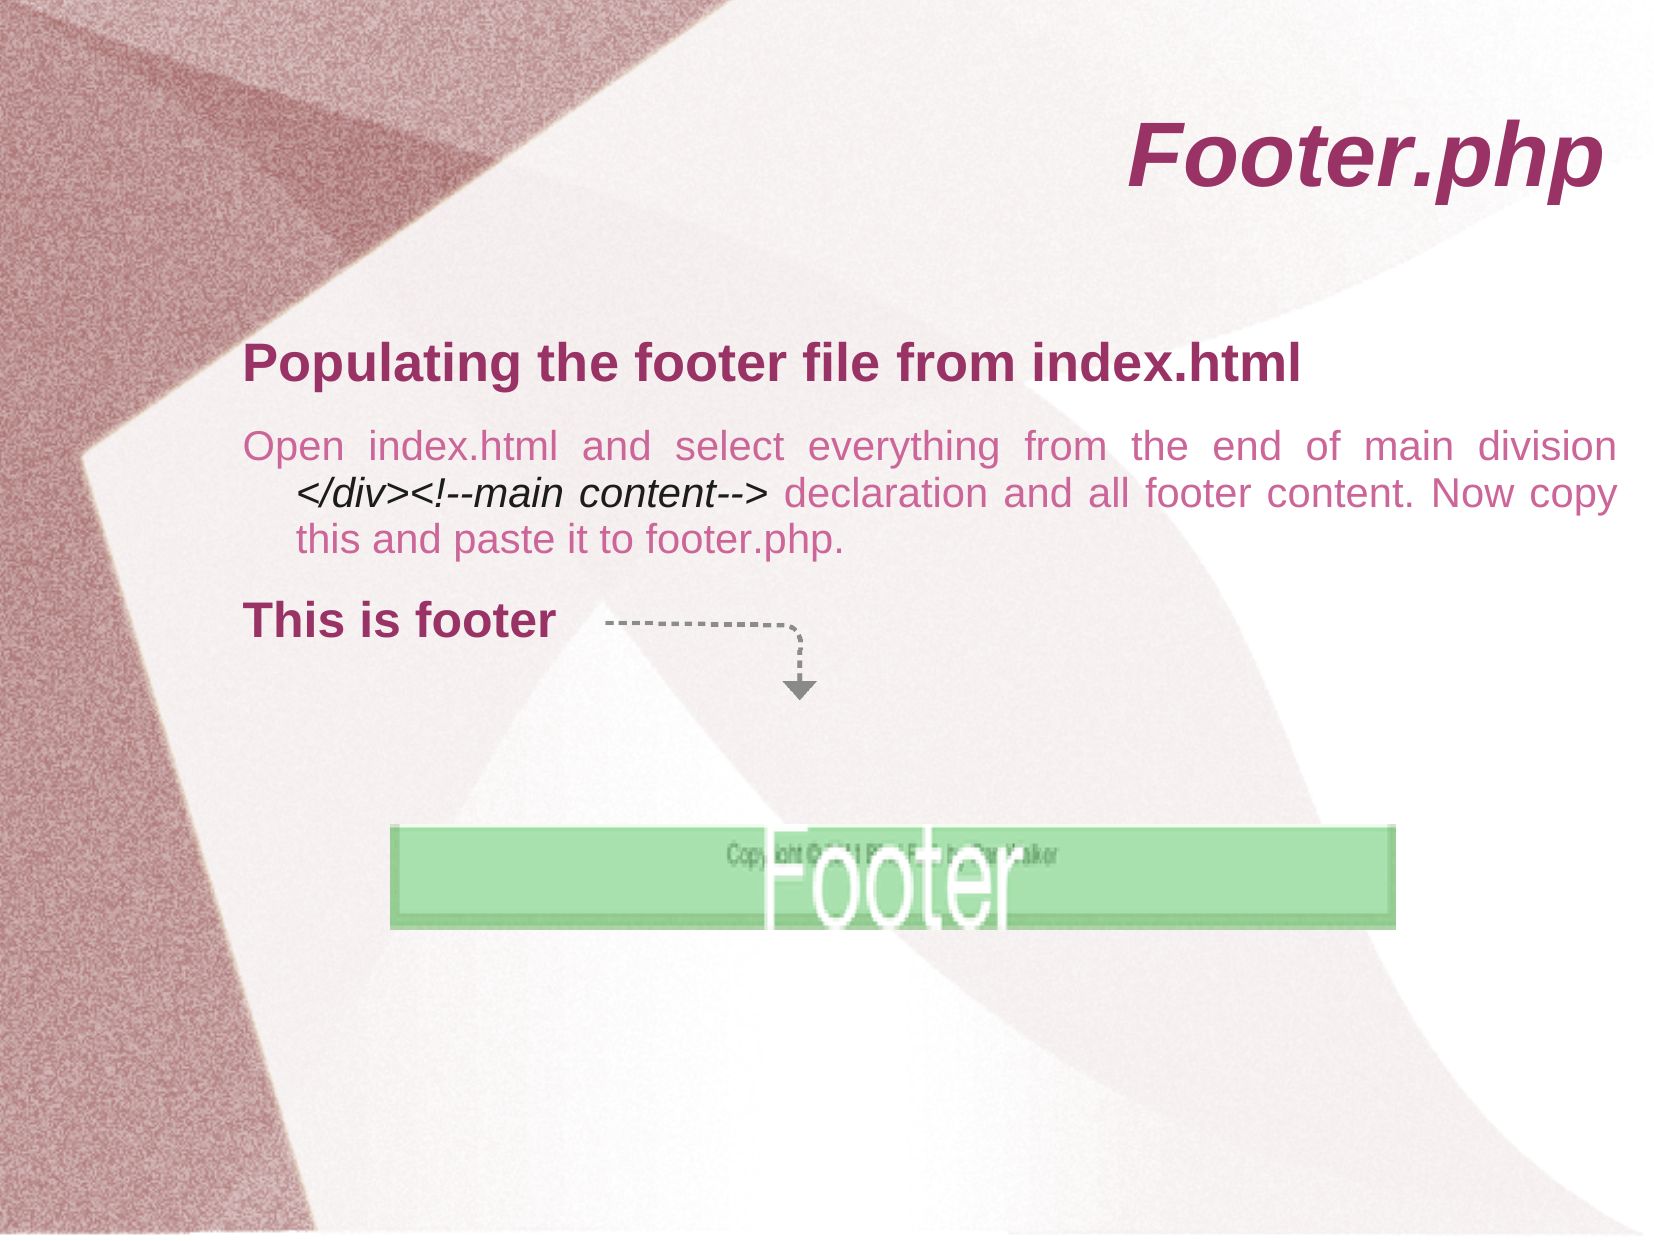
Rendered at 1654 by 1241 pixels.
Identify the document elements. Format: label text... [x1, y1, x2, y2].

title Footer.php [596, 49, 1607, 257]
picture [0, 0, 1654, 1241]
list Populating the footer file from index.html Open index.html and select everything from the end of main division </div><!--main content--> declaration and all footer content. Now copy this and paste it to footer.php. This is footer [225, 329, 1619, 1044]
